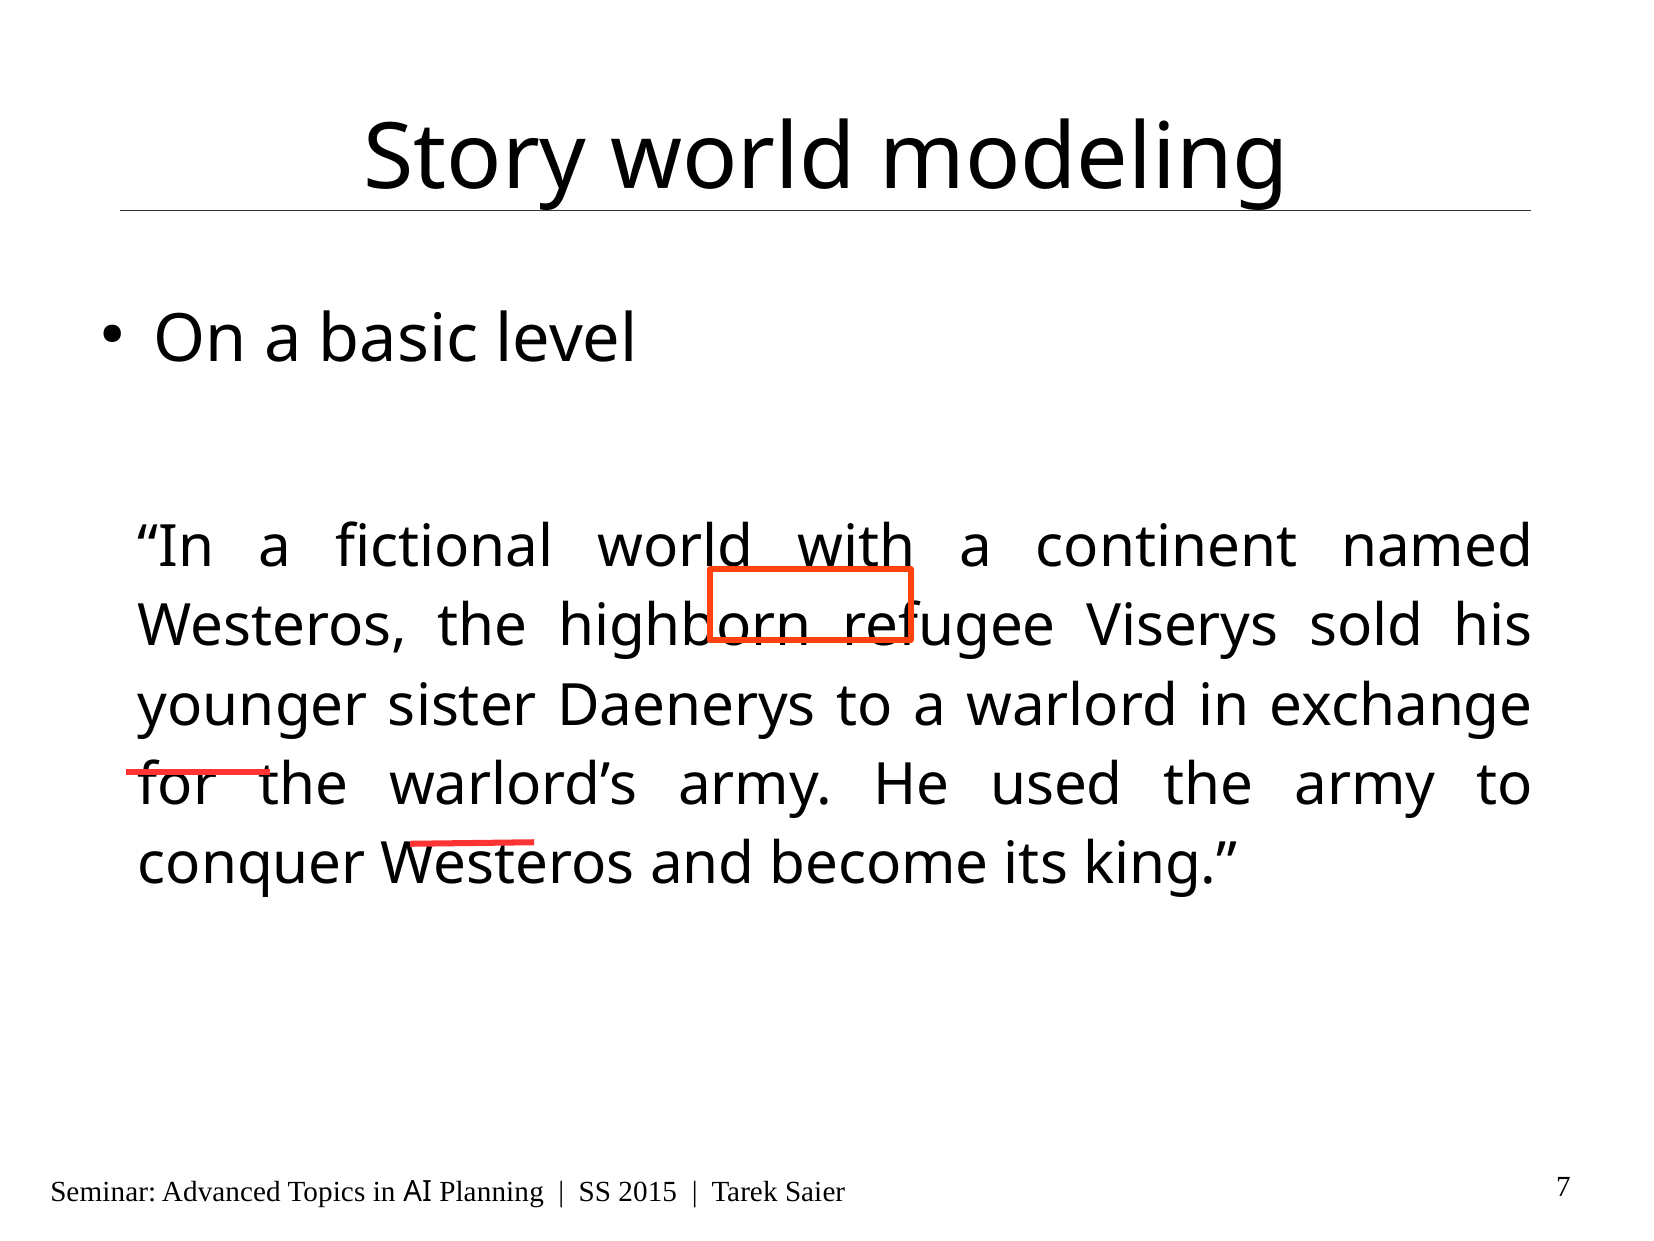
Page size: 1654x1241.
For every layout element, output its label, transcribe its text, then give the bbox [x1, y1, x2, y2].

title Story world modeling [82, 49, 1571, 257]
text_box “In a fictional world with a continent named Westeros, the highborn refugee Viserys sold his younger sister Daenerys to a warlord in exchange for the warlord’s army. He used the army to conquer Westeros and become its king.” [123, 497, 1548, 849]
list On a basic level [82, 290, 1571, 995]
